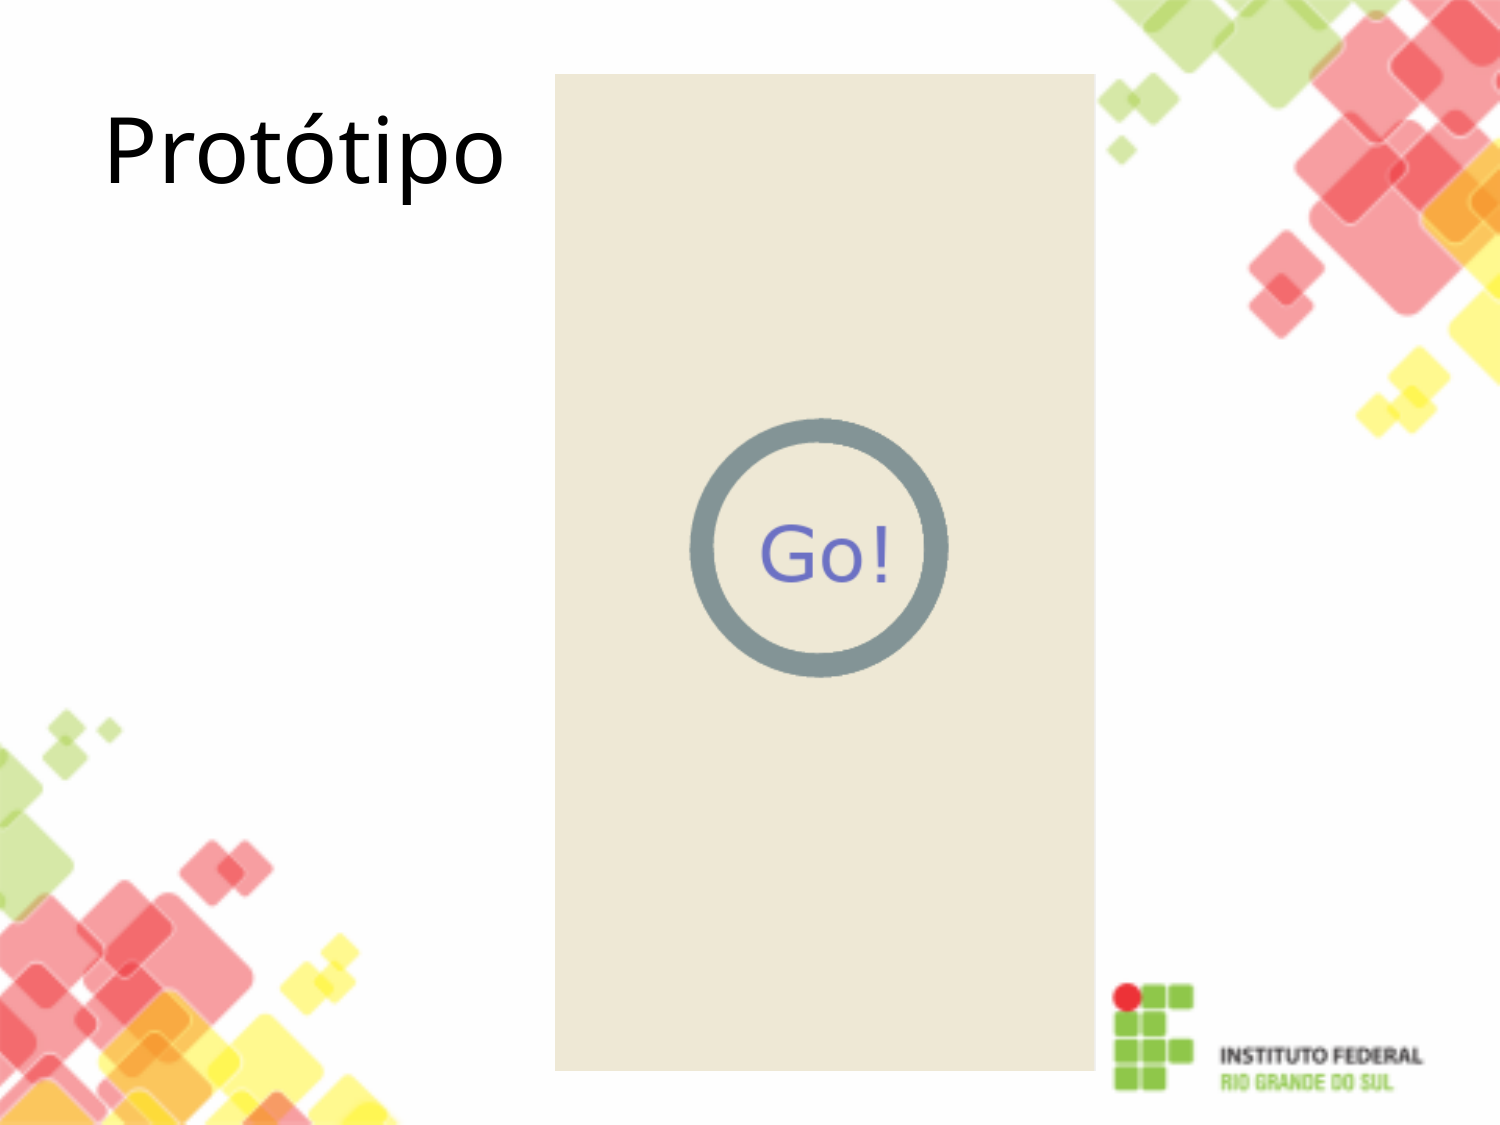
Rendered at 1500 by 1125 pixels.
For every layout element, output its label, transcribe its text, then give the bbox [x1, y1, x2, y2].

picture [0, 0, 1500, 1125]
text_box Protótipo [88, 97, 555, 210]
